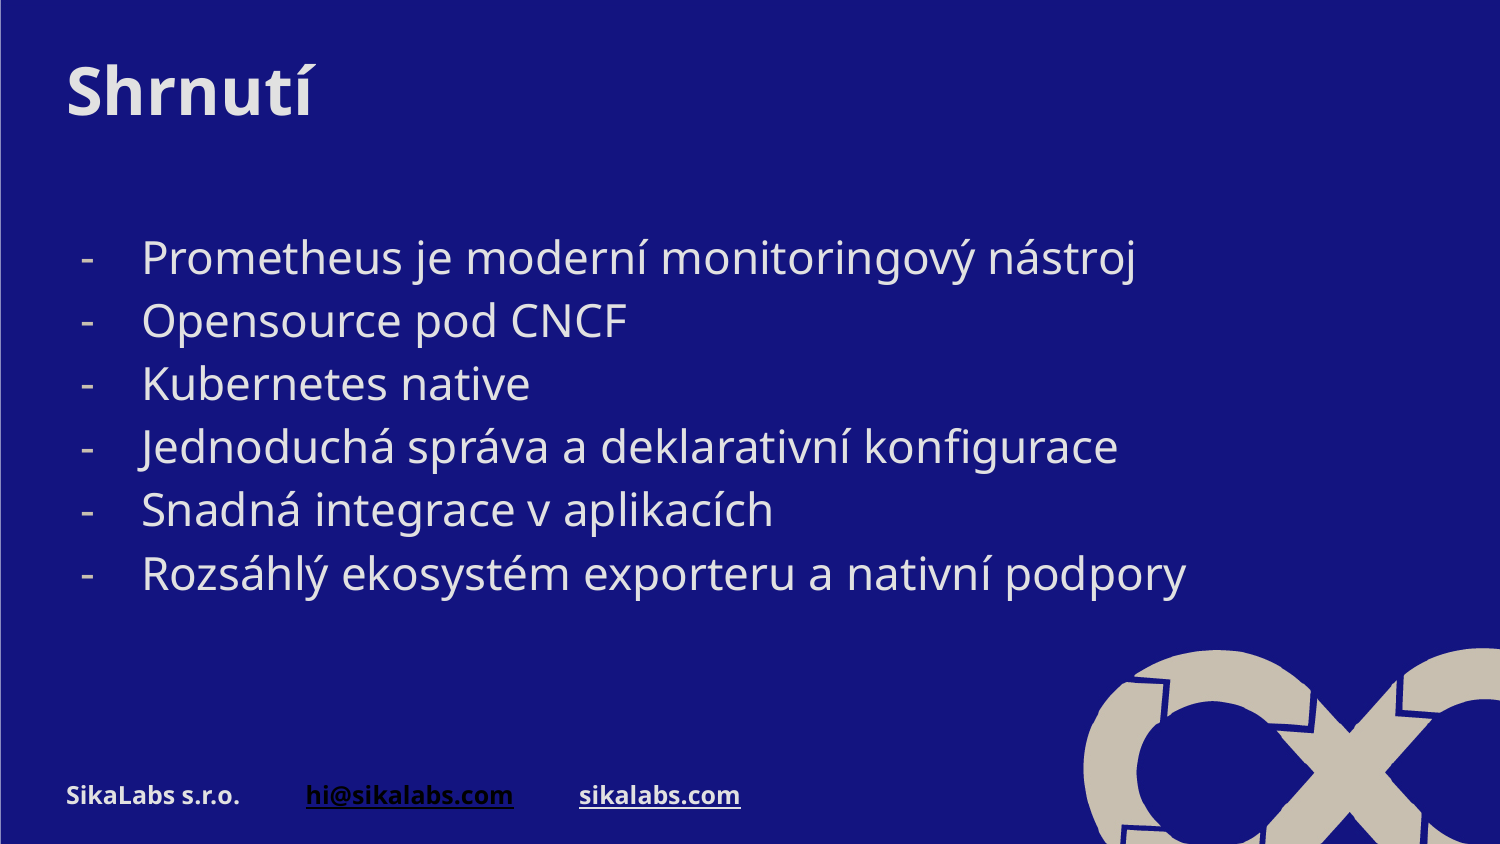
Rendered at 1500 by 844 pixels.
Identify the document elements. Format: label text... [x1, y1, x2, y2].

title Shrnutí [51, 33, 1449, 128]
list Prometheus je moderní monitoringový nástroj Opensource pod CNCF Kubernetes native Jednoduchá správa a deklarativní konfigurace Snadná integrace v aplikacích Rozsáhlý ekosystém exporteru a nativní podpory [51, 205, 1437, 688]
picture [0, 0, 1500, 844]
